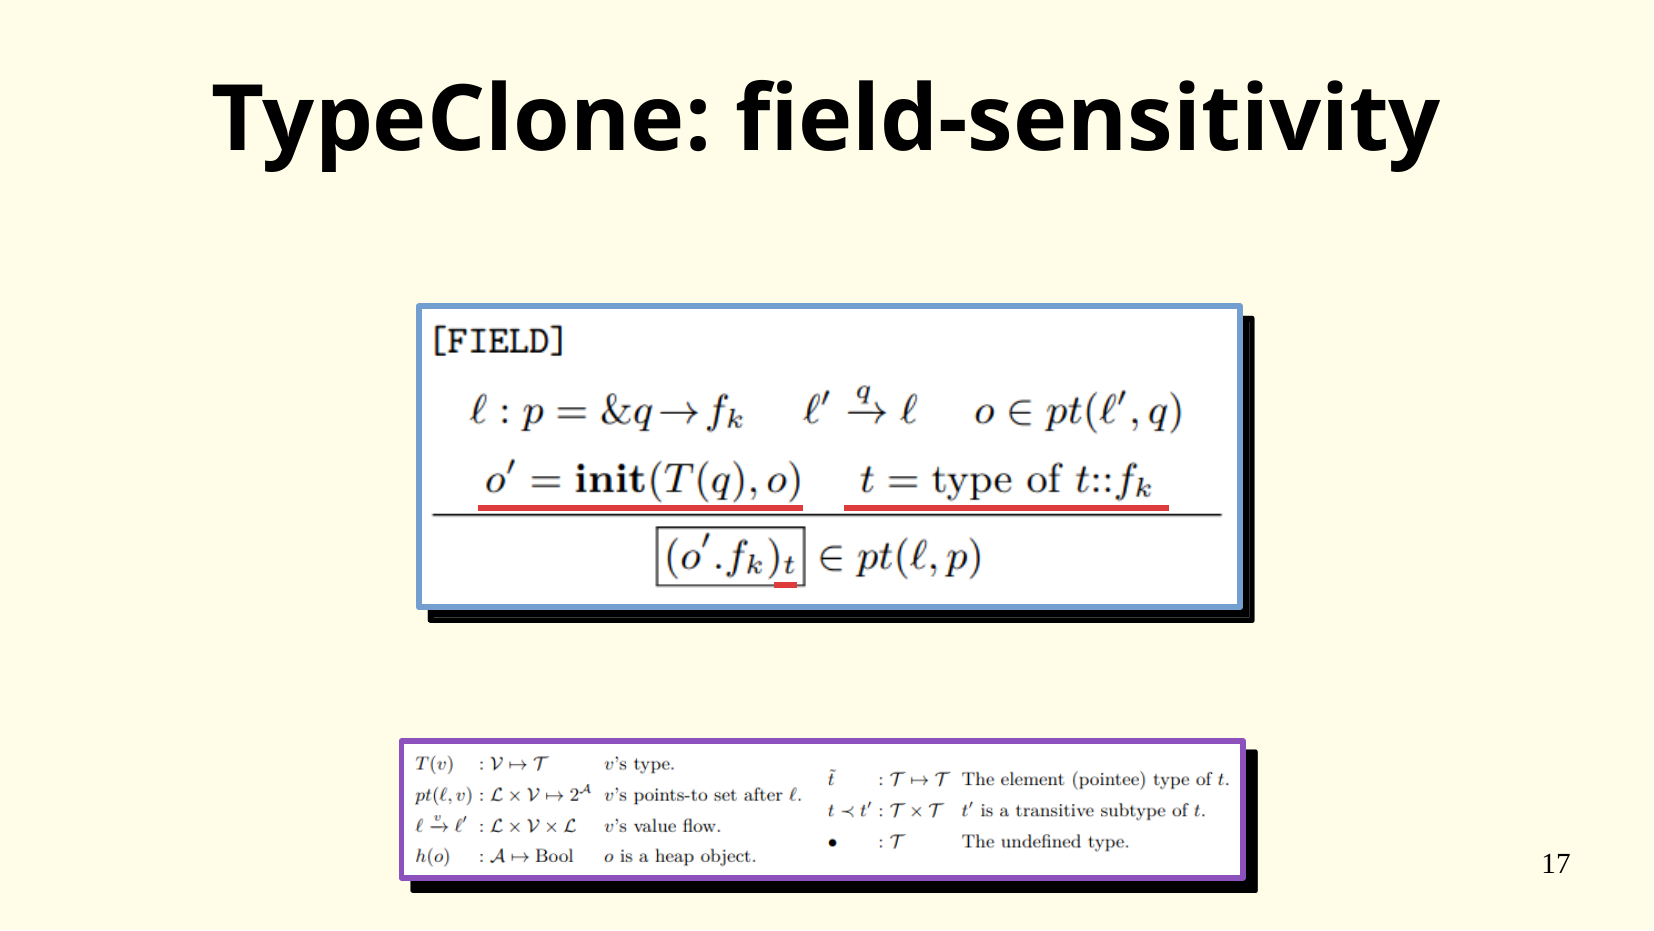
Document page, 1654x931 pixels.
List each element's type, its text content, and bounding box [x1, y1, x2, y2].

picture [404, 744, 1241, 875]
title TypeClone: field-sensitivity [82, 37, 1571, 193]
picture [421, 309, 1238, 605]
